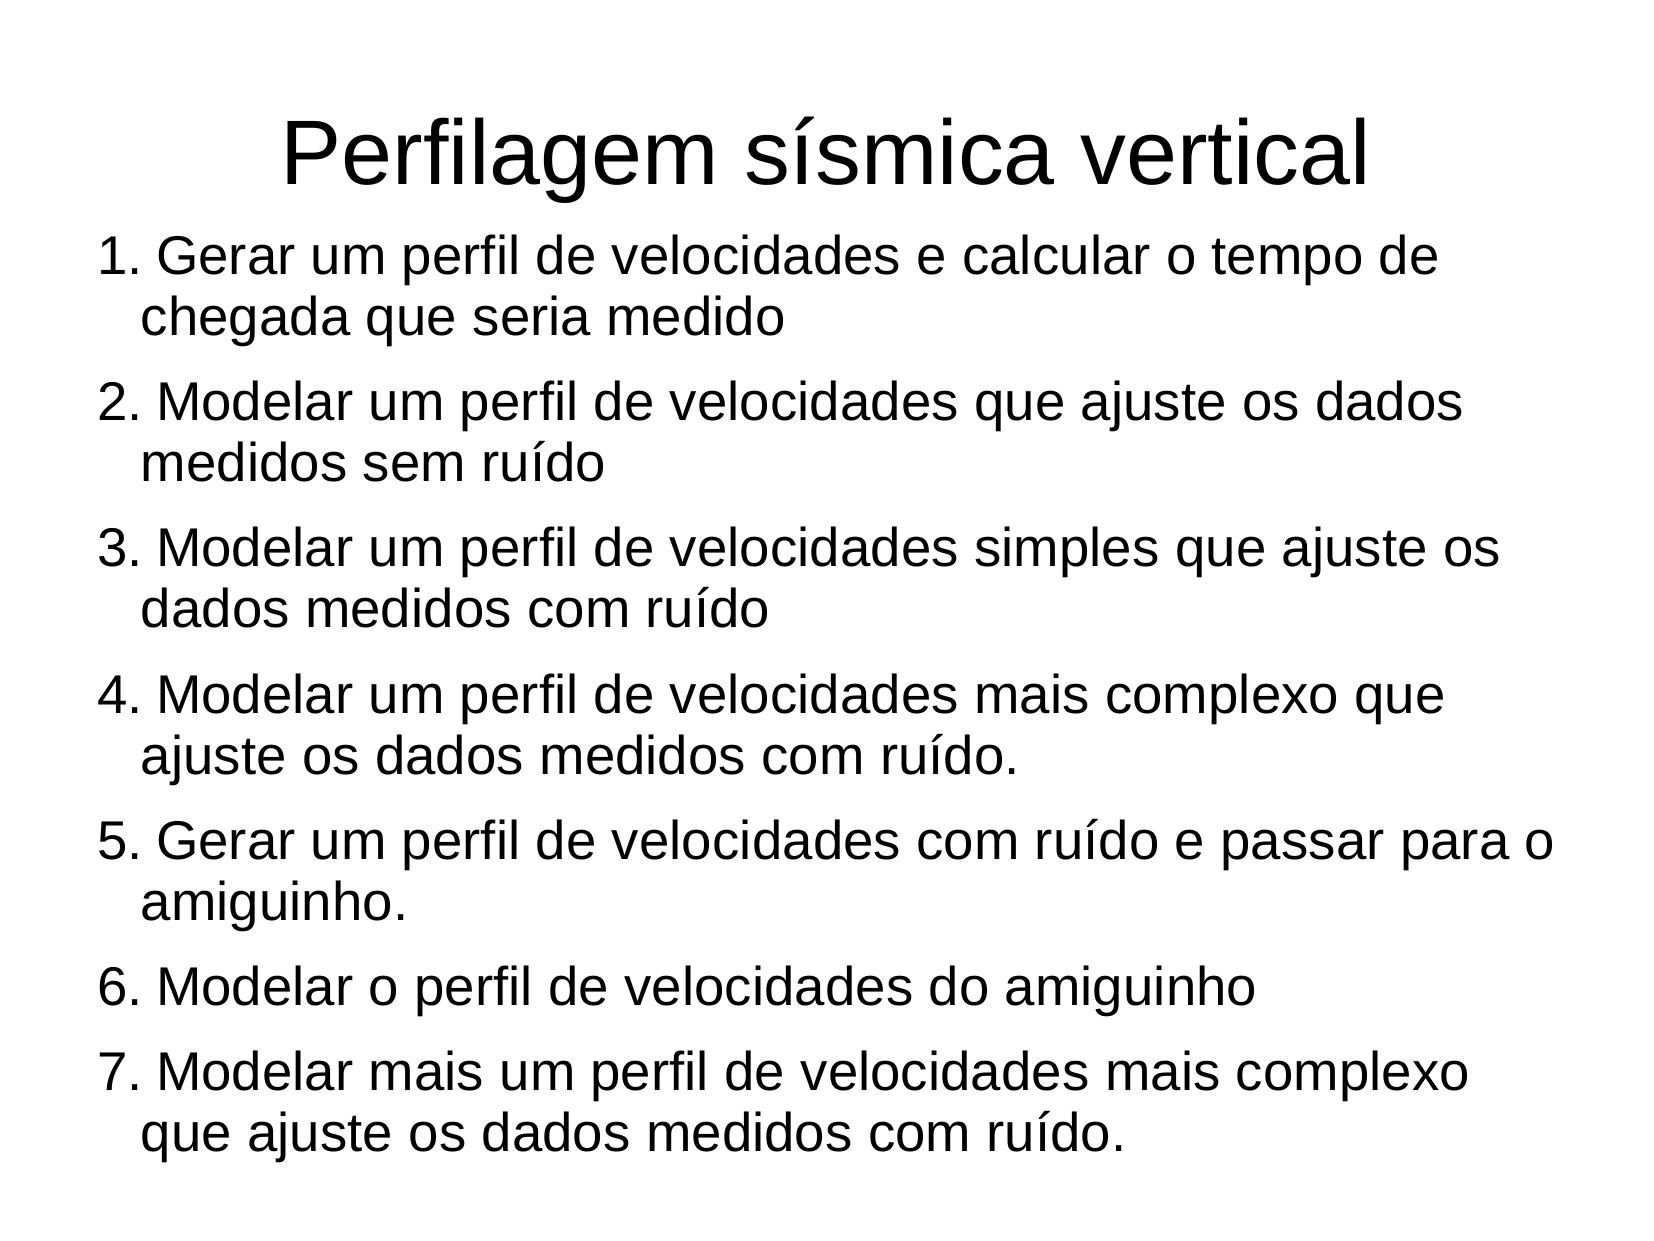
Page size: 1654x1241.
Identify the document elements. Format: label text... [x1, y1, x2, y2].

title Perfilagem sísmica vertical [82, 49, 1571, 225]
list Gerar um perfil de velocidades e calcular o tempo de chegada que seria medido Modelar um perfil de velocidades que ajuste os dados medidos sem ruído Modelar um perfil de velocidades simples que ajuste os dados medidos com ruído Modelar um perfil de velocidades mais complexo que ajuste os dados medidos com ruído. Gerar um perfil de velocidades com ruído e passar para o amiguinho. Modelar o perfil de velocidades do amiguinho Modelar mais um perfil de velocidades mais complexo que ajuste os dados medidos com ruído. [82, 225, 1571, 1171]
